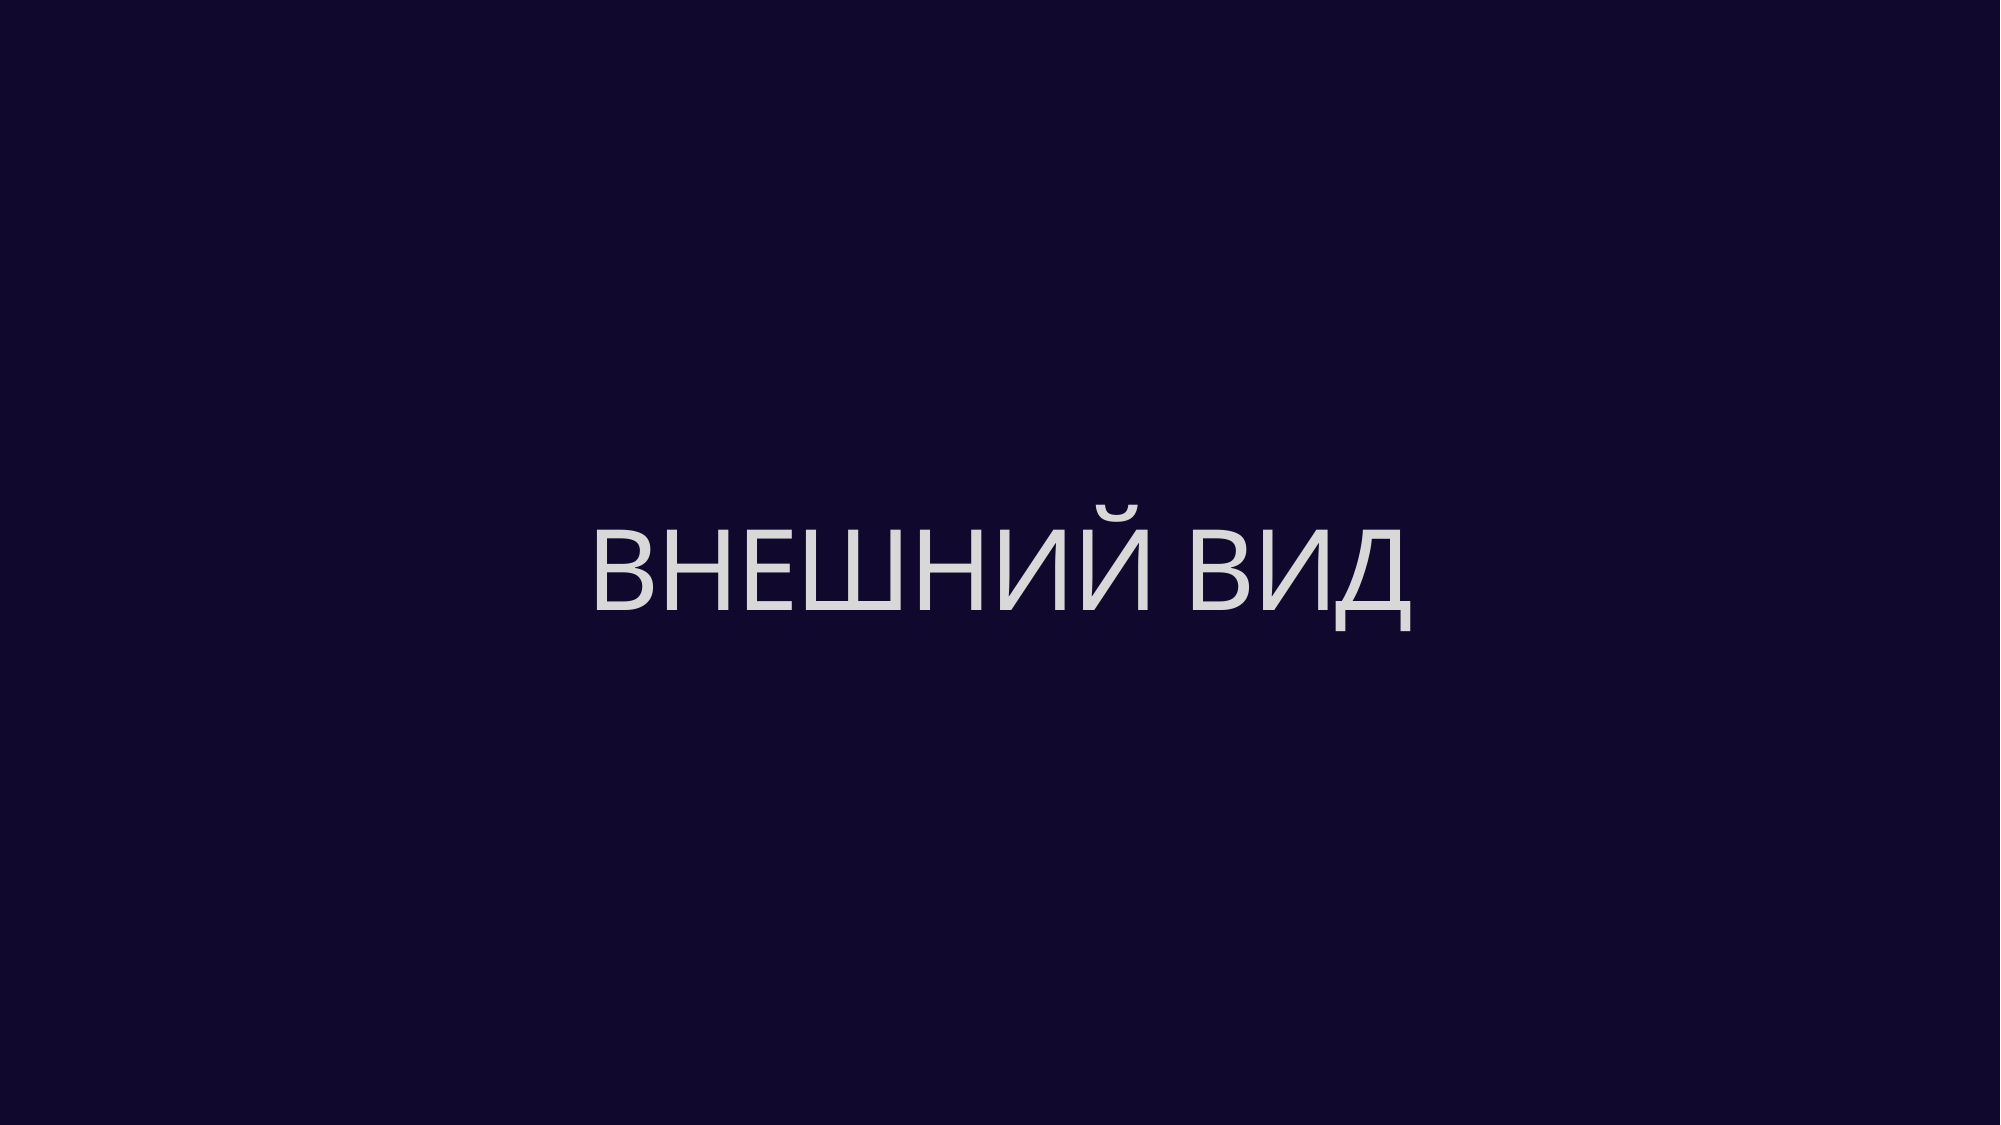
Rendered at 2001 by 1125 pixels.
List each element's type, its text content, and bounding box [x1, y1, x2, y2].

title ВНЕШНИЙ ВИД [425, 482, 1575, 643]
